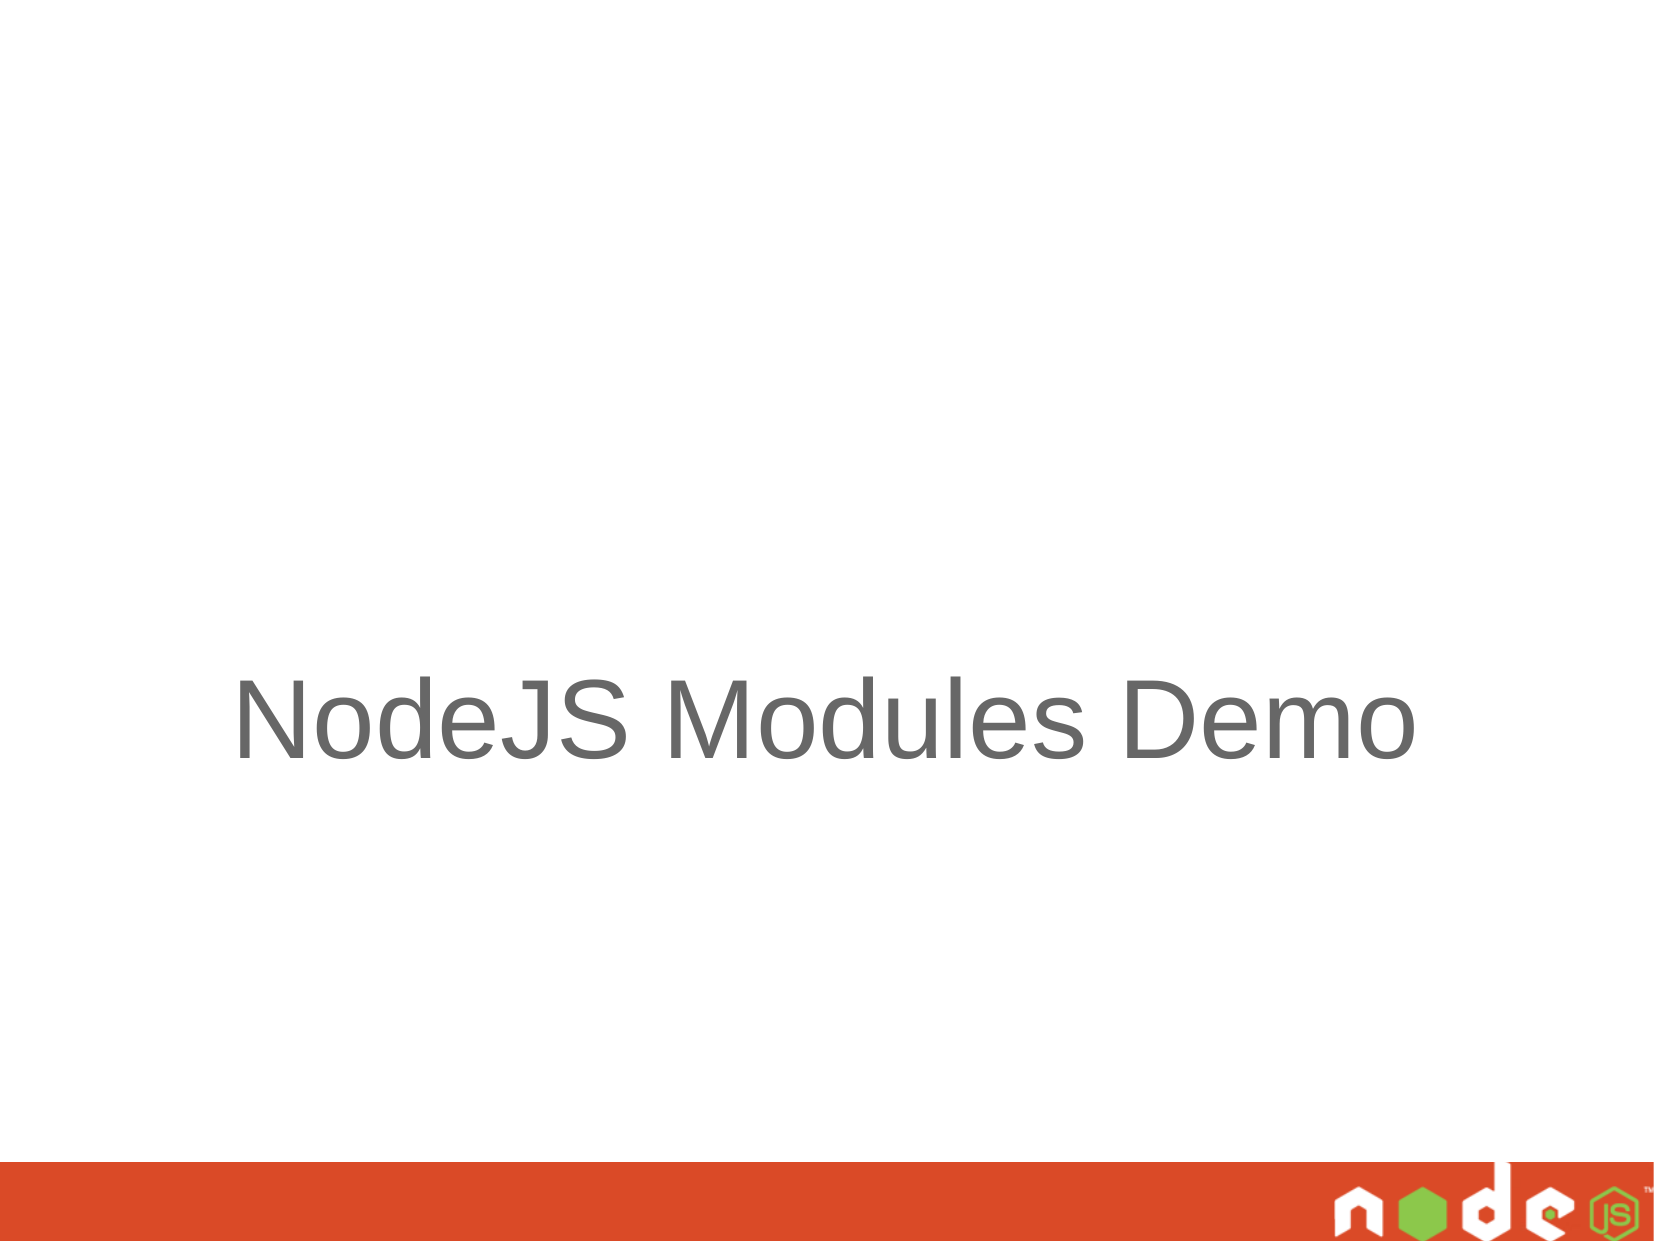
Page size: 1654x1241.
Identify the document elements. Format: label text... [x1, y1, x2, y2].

subtitle NodeJS Modules Demo [112, 52, 1538, 1163]
picture [0, 1156, 1654, 1241]
